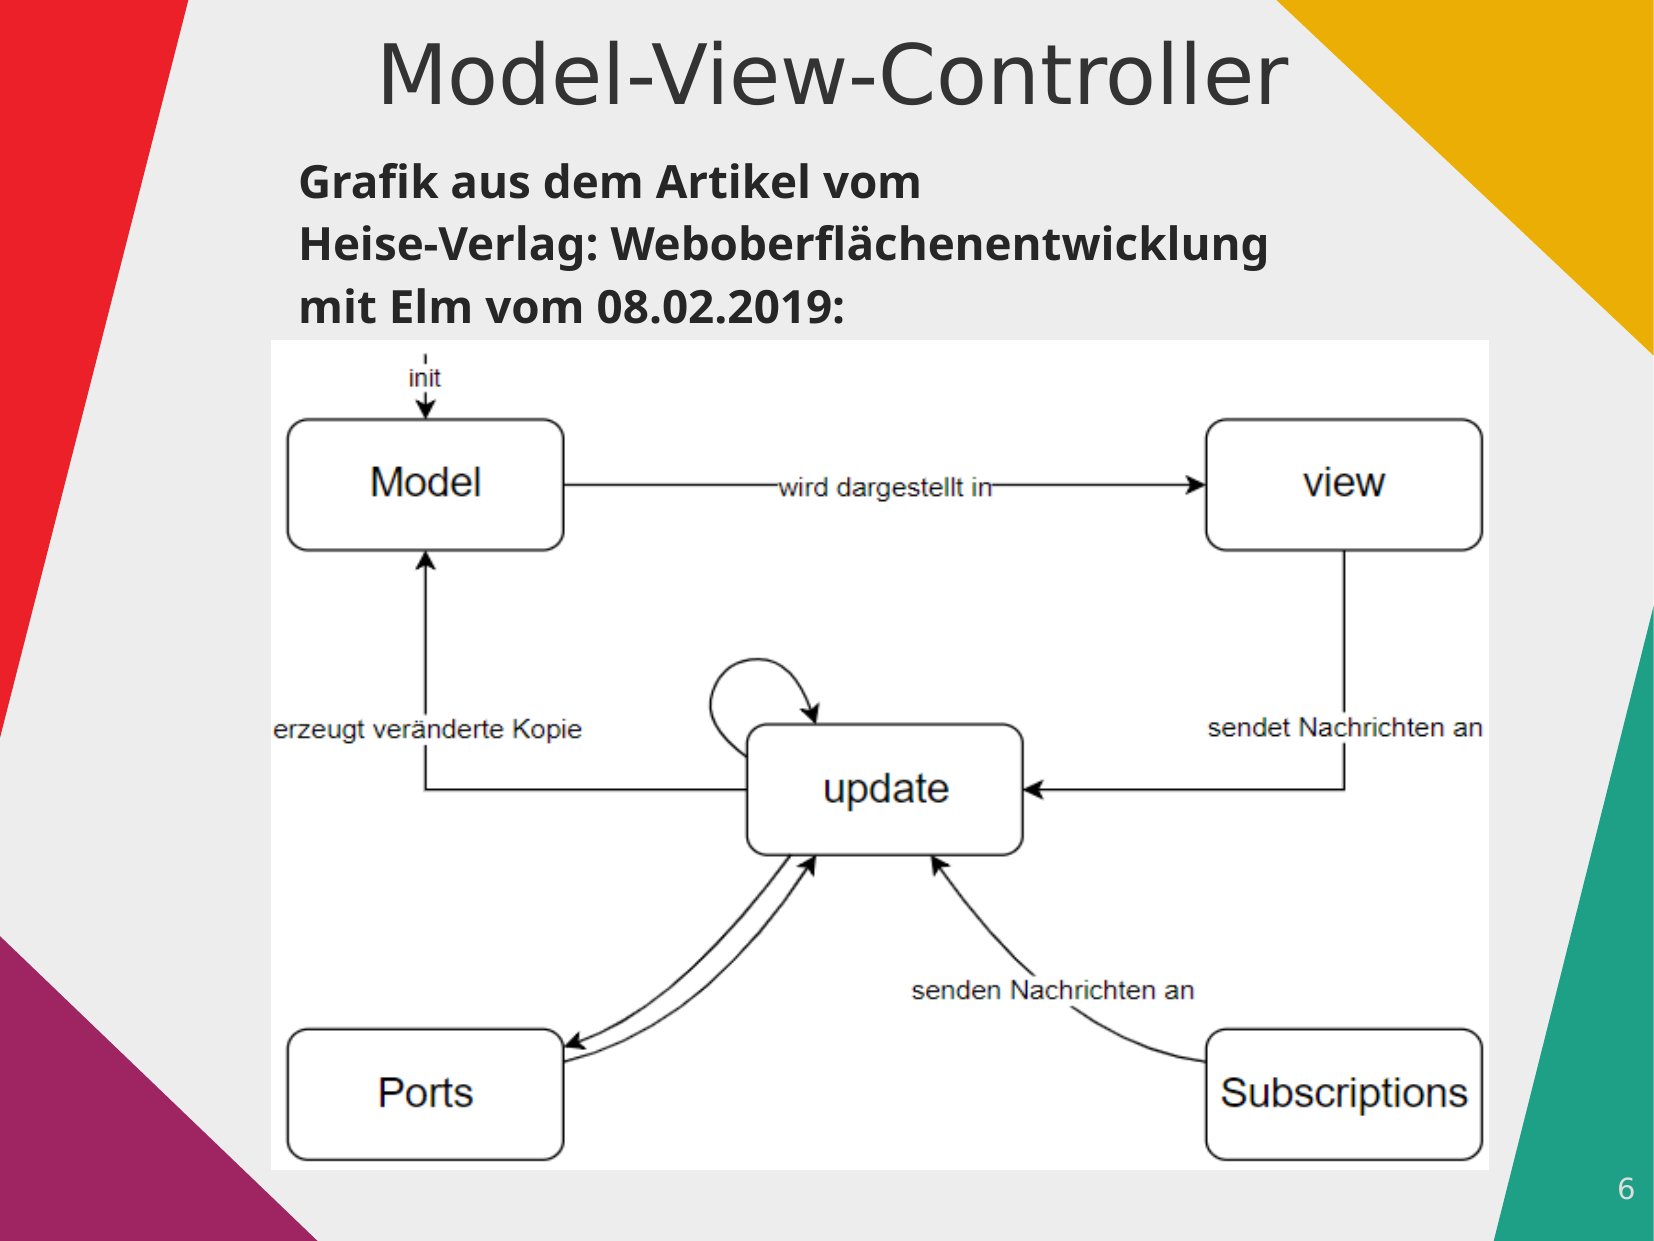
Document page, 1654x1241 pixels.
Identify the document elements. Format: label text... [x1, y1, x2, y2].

title Model-View-Controller [0, 0, 1654, 188]
picture [271, 340, 1489, 1170]
text_box Grafik aus dem Artikel vom Heise-Verlag: Weboberflächenentwicklung mit Elm vom 08.02.2019: [283, 141, 1300, 340]
